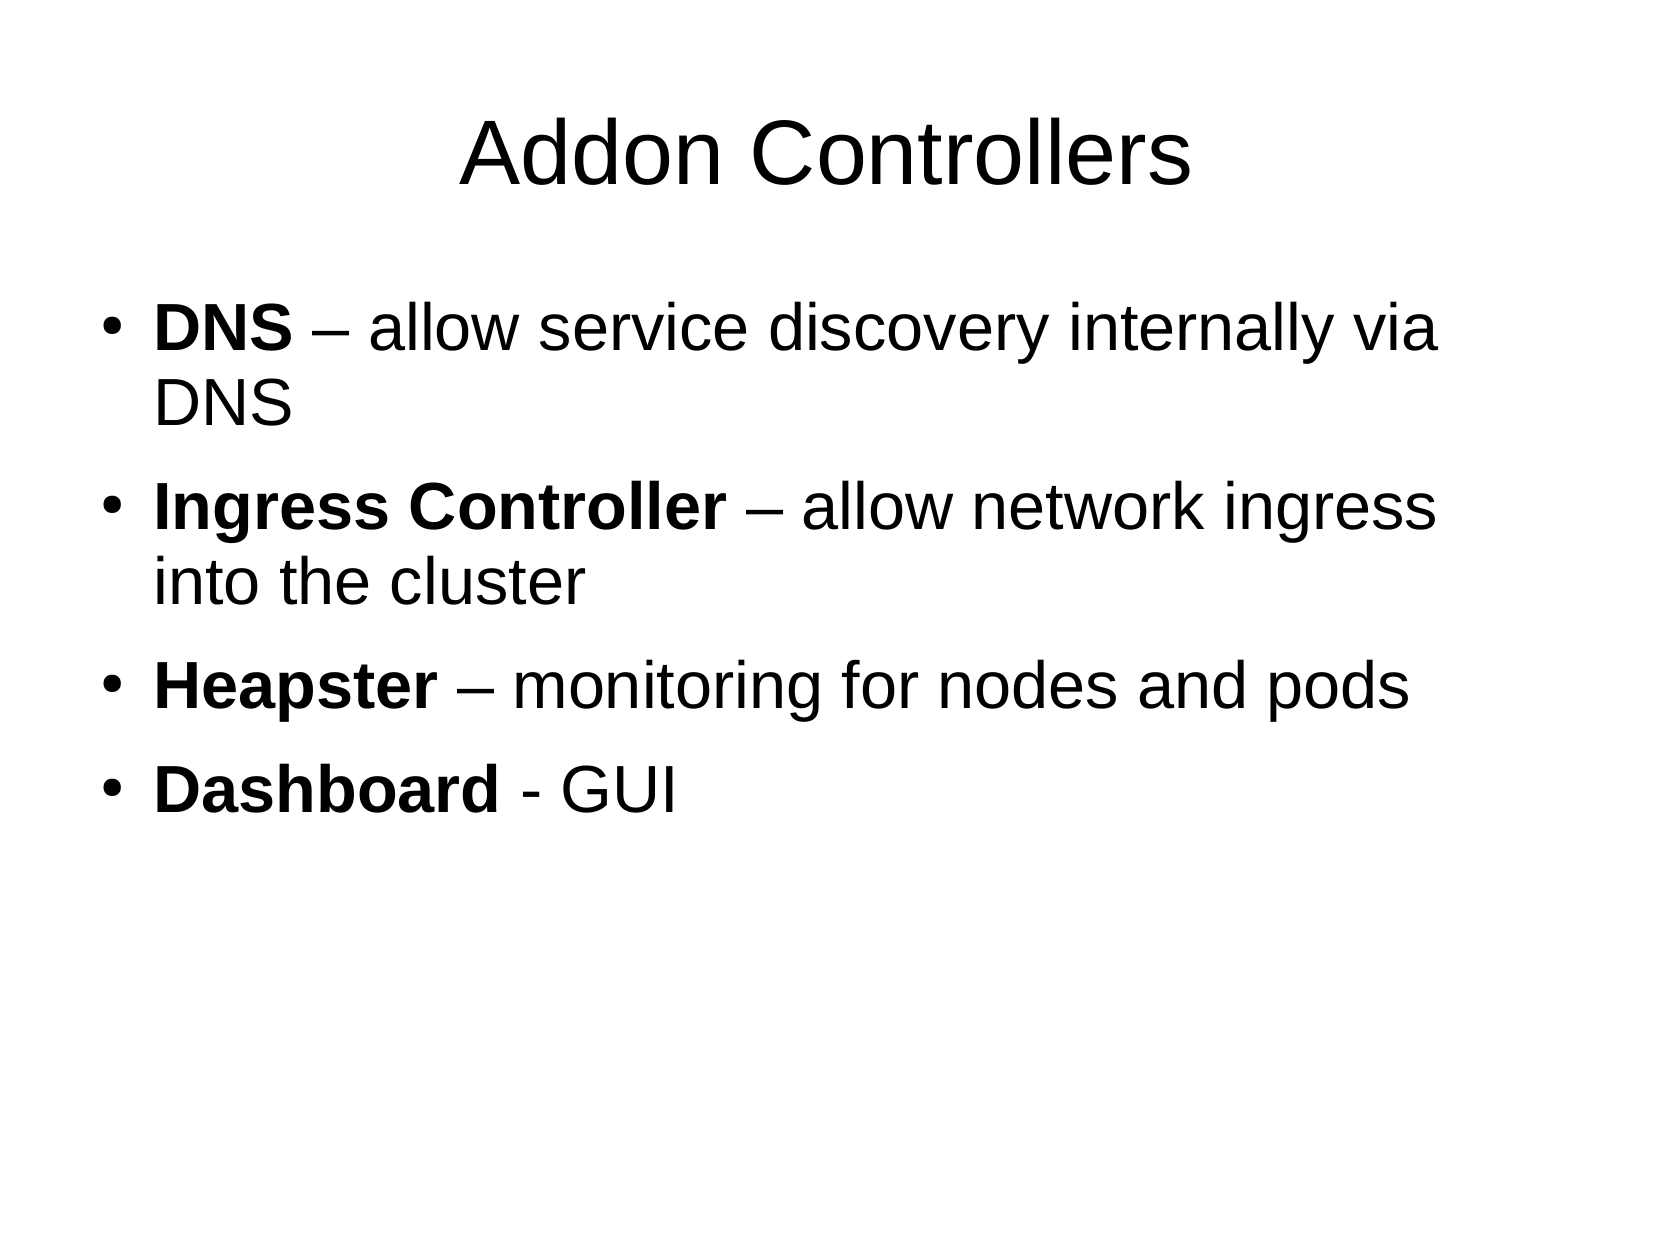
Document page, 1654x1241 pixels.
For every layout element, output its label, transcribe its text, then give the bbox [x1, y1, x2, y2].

list DNS – allow service discovery internally via DNS Ingress Controller – allow network ingress into the cluster Heapster – monitoring for nodes and pods Dashboard - GUI [82, 290, 1538, 1010]
title Addon Controllers [82, 49, 1571, 257]
